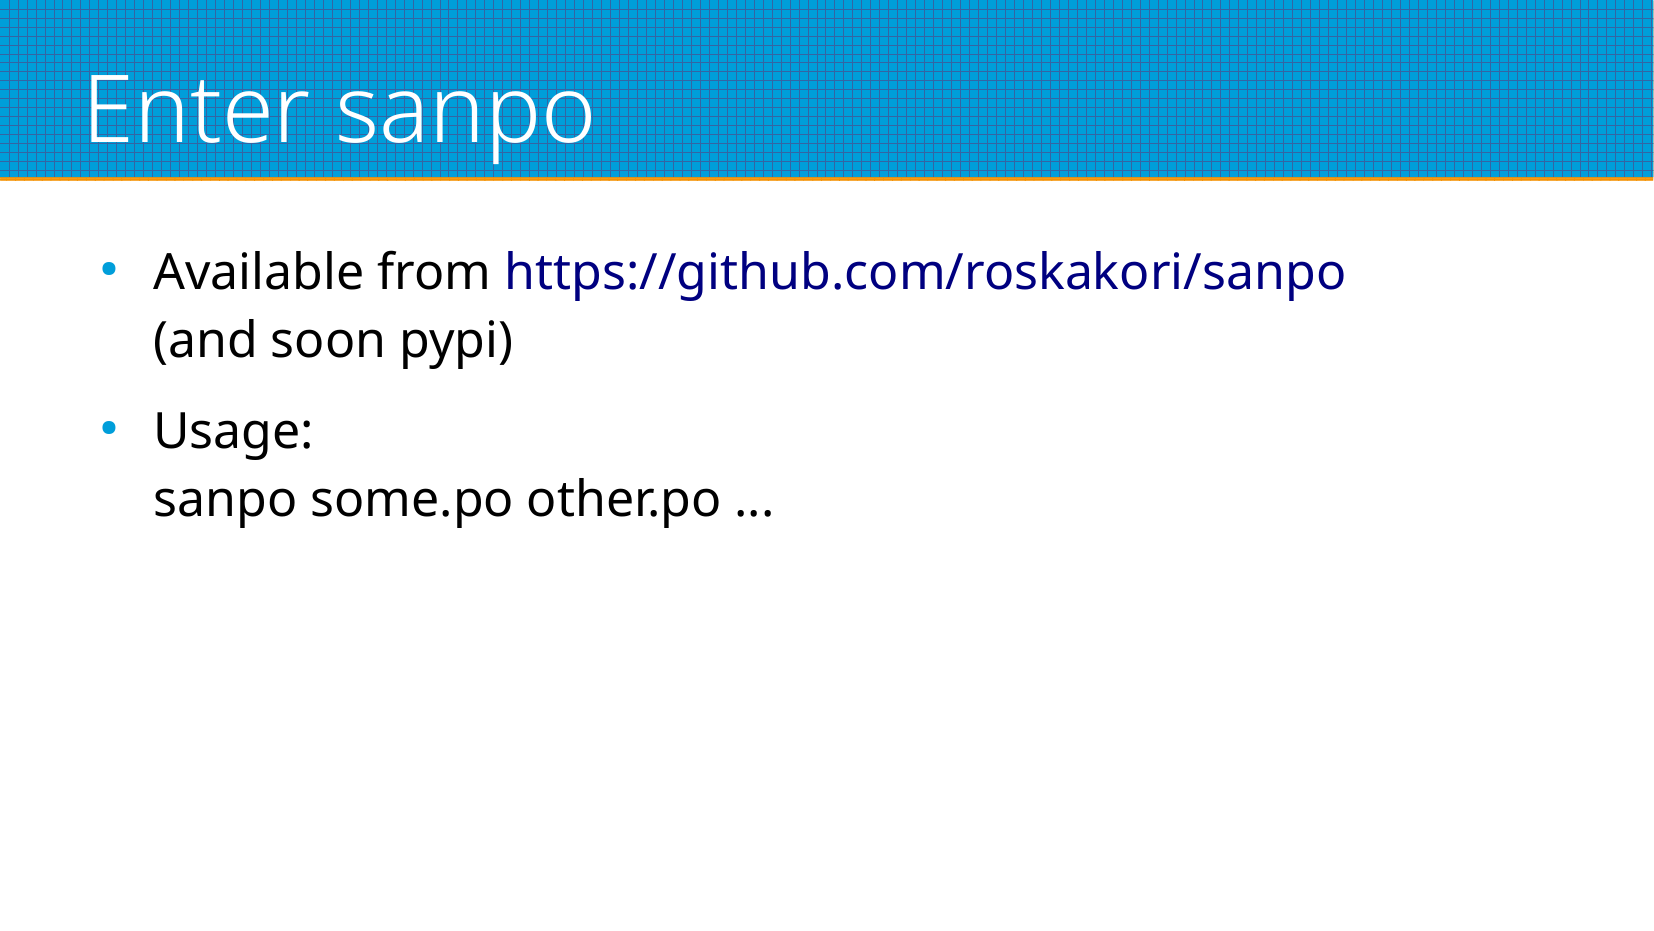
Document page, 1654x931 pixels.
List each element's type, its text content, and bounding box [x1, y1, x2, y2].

title Enter sanpo [82, 14, 1571, 171]
list Available from https://github.com/roskakori/sanpo (and soon pypi) Usage: sanpo some.po other.po ... [82, 236, 1563, 811]
